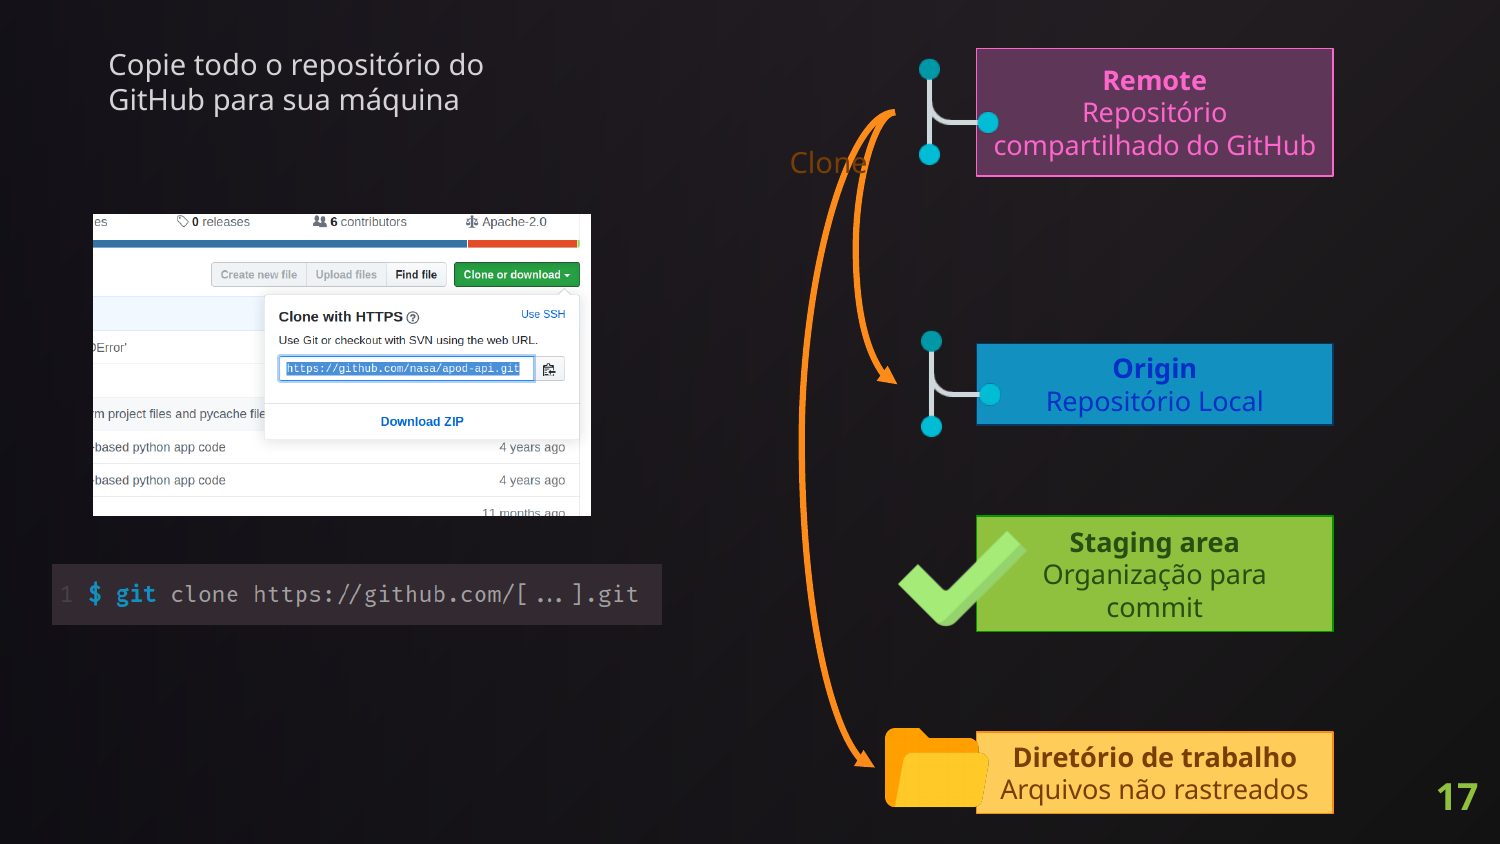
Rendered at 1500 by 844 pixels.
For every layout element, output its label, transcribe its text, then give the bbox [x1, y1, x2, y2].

picture [52, 564, 662, 625]
text_box Copie todo o repositório do GitHub para sua máquina [93, 31, 591, 166]
text_box Staging area Organização para commit [1027, 515, 1333, 632]
text_box Remote Repositório compartilhado do GitHub [1023, 48, 1333, 176]
picture [895, 48, 1023, 176]
picture [897, 320, 1025, 449]
text_box Clone [769, 129, 888, 252]
picture [898, 514, 1027, 643]
text_box Origin Repositório Local [1025, 343, 1333, 425]
picture [875, 708, 993, 827]
picture [93, 214, 591, 516]
slide_number <number> [1407, 752, 1494, 844]
text_box Diretório de trabalho Arquivos não rastreados [993, 732, 1333, 814]
